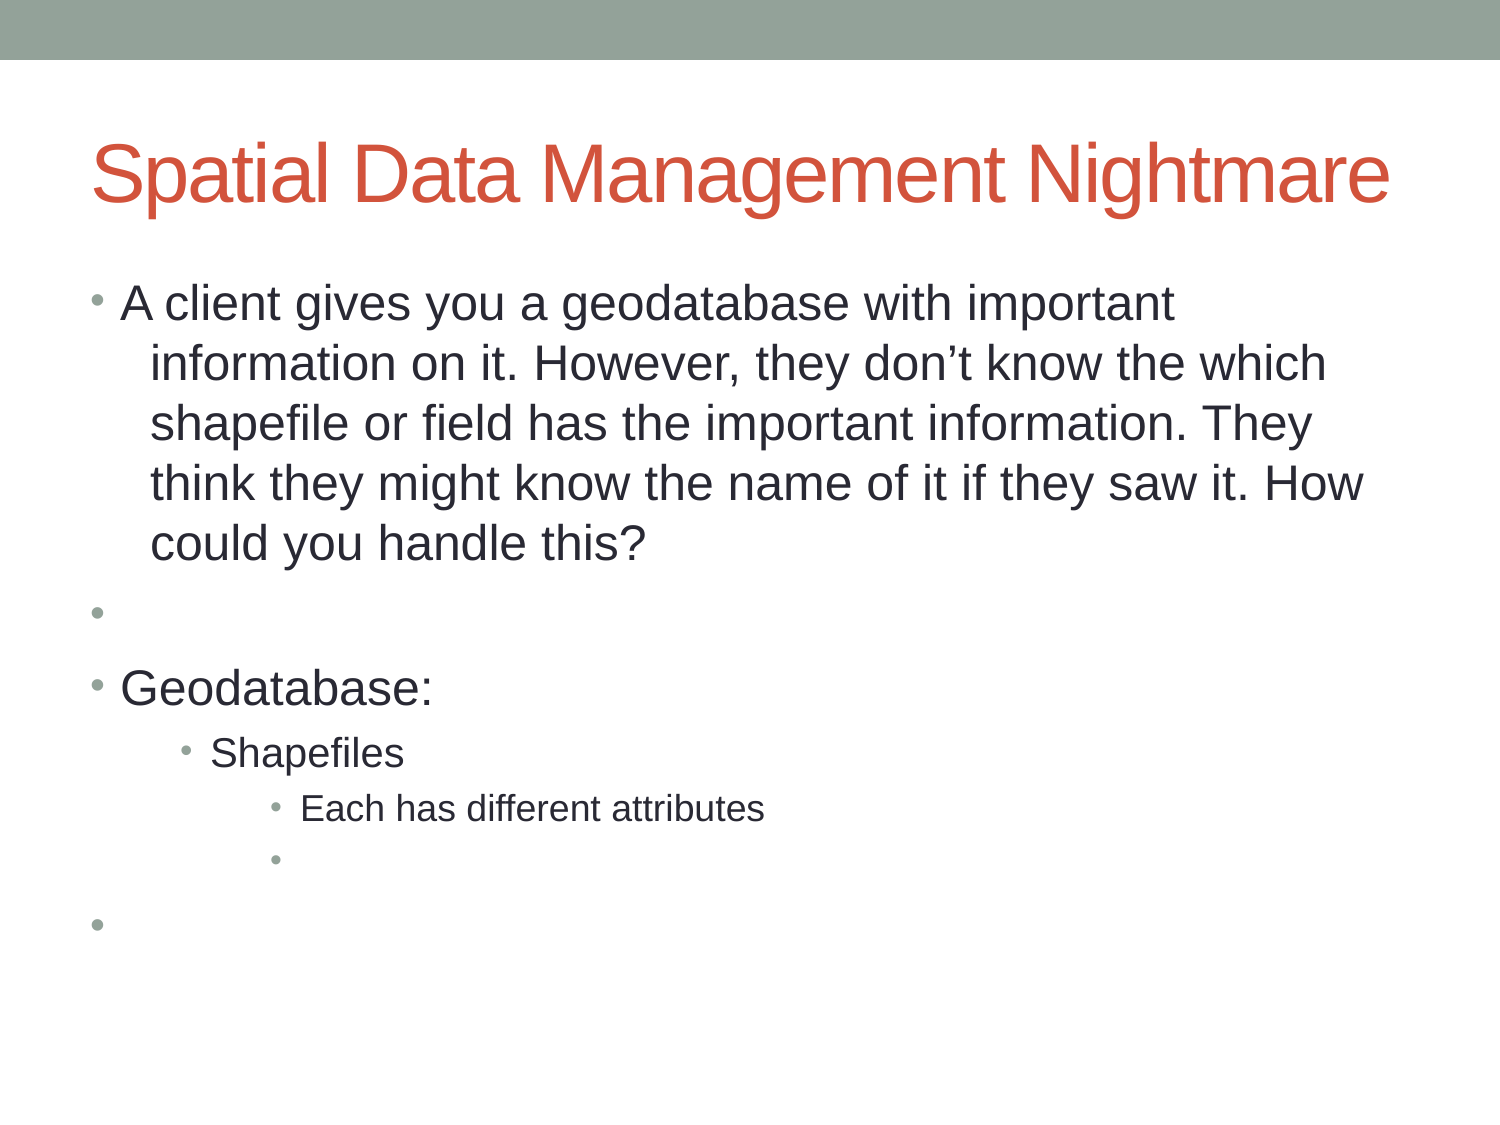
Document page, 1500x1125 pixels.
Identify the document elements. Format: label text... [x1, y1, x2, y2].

list A client gives you a geodatabase with important information on it. However, they don’t know the which shapefile or field has the important information. They think they might know the name of it if they saw it. How could you handle this? Geodatabase: Shapefiles Each has different attributes [75, 262, 1426, 1063]
title Spatial Data Management Nightmare [75, 87, 1426, 251]
